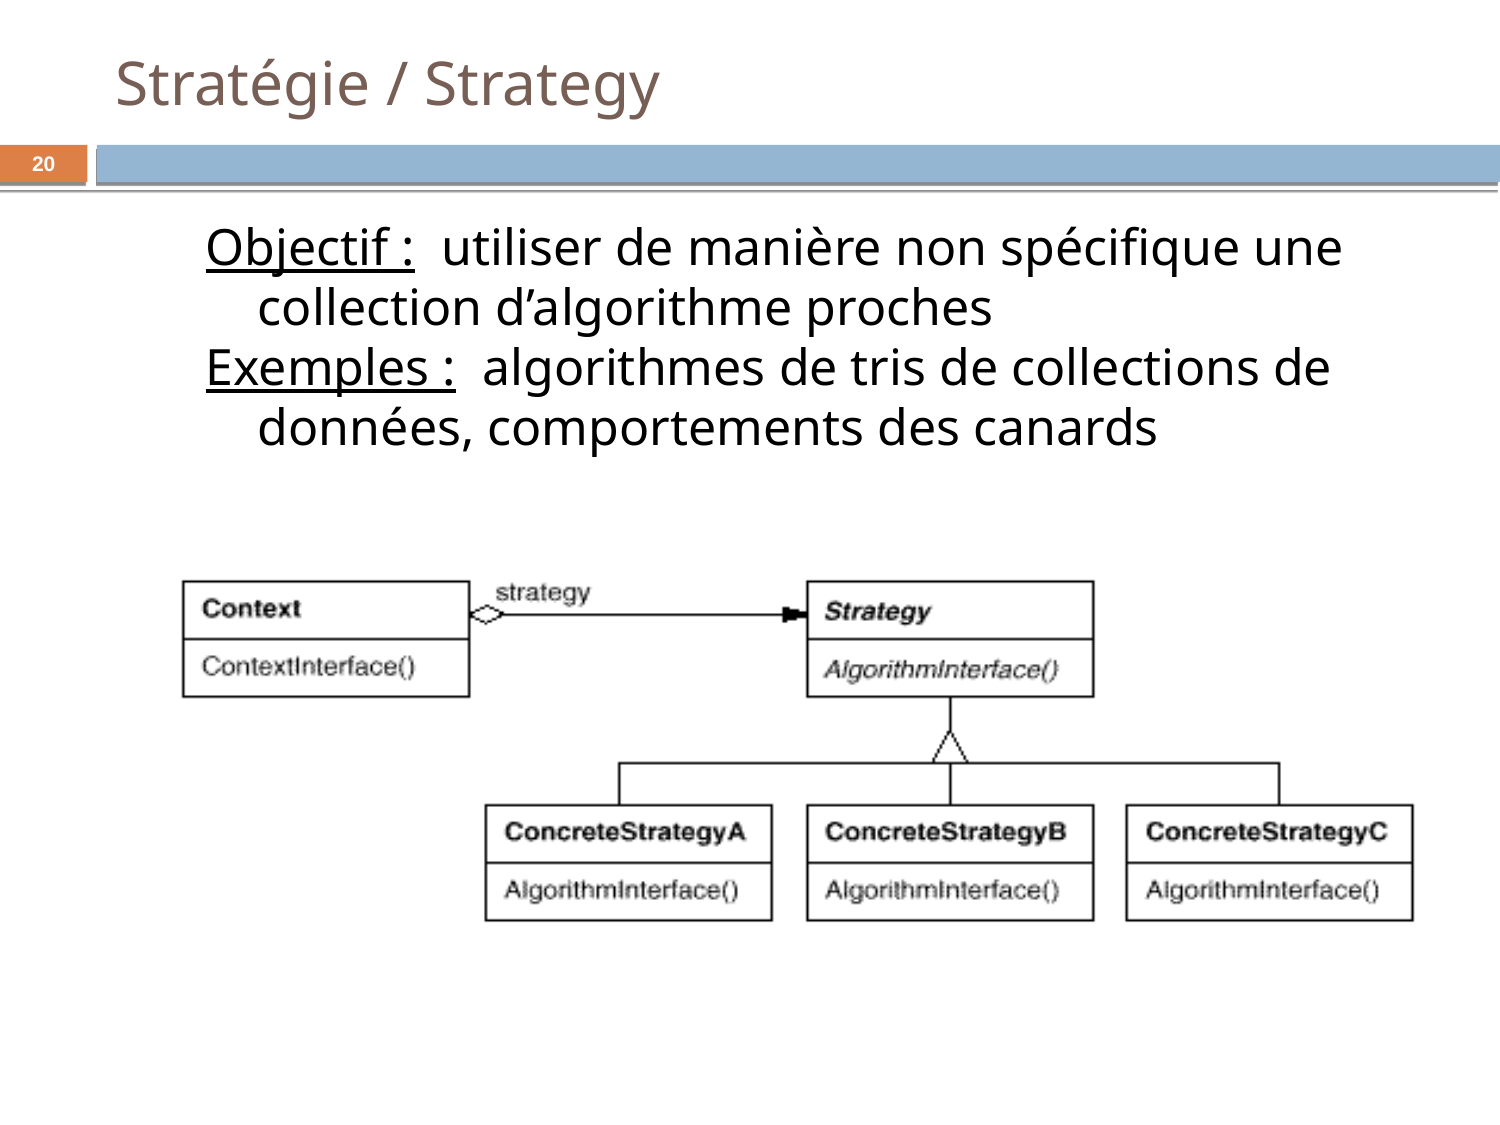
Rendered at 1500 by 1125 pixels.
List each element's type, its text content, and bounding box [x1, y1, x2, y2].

list Objectif : utiliser de manière non spécifique une collection d’algorithme proches Exemples : algorithmes de tris de collections de données, comportements des canards [190, 208, 1500, 640]
picture [159, 550, 1443, 962]
slide_number <numéro> [0, 143, 88, 184]
title Stratégie / Strategy [100, 37, 1438, 126]
